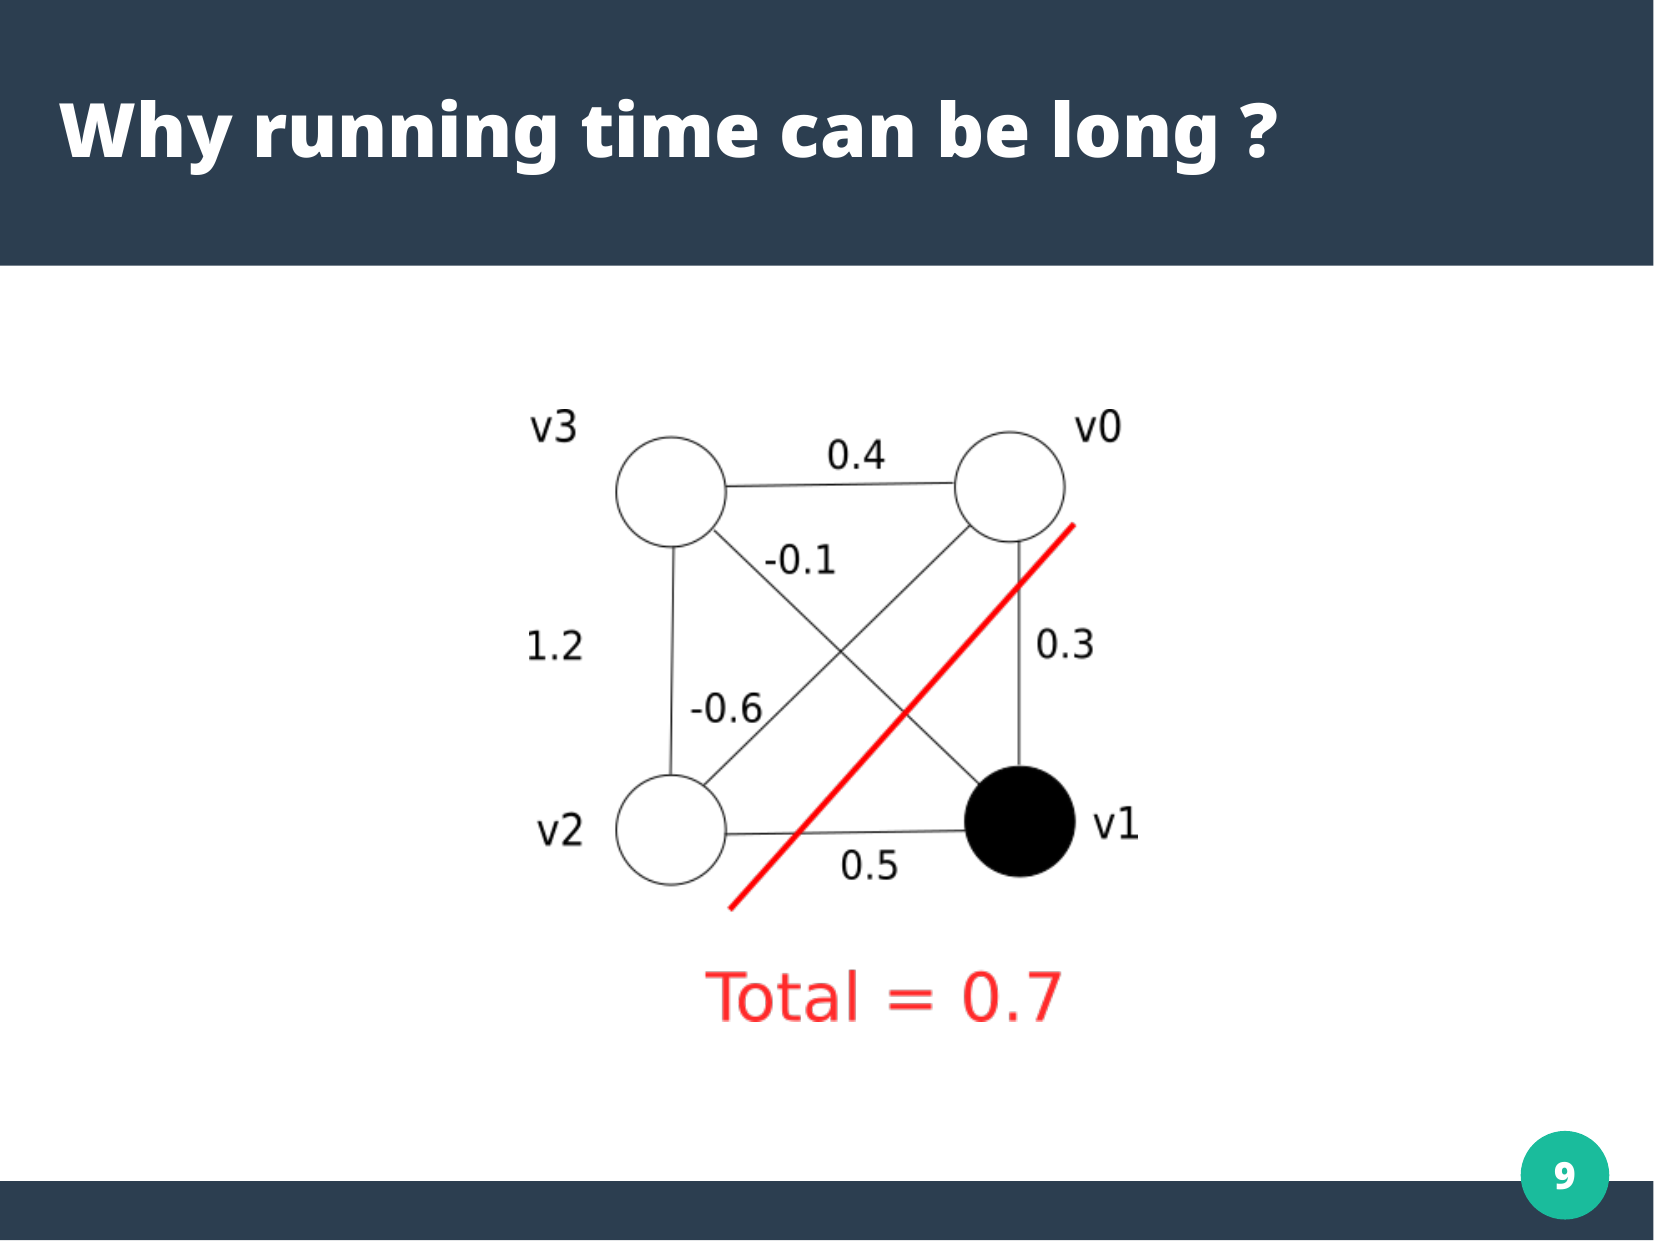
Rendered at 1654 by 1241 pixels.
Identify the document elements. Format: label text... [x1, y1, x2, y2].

title Why running time can be long ? [59, 49, 1595, 207]
picture [529, 409, 1138, 1022]
